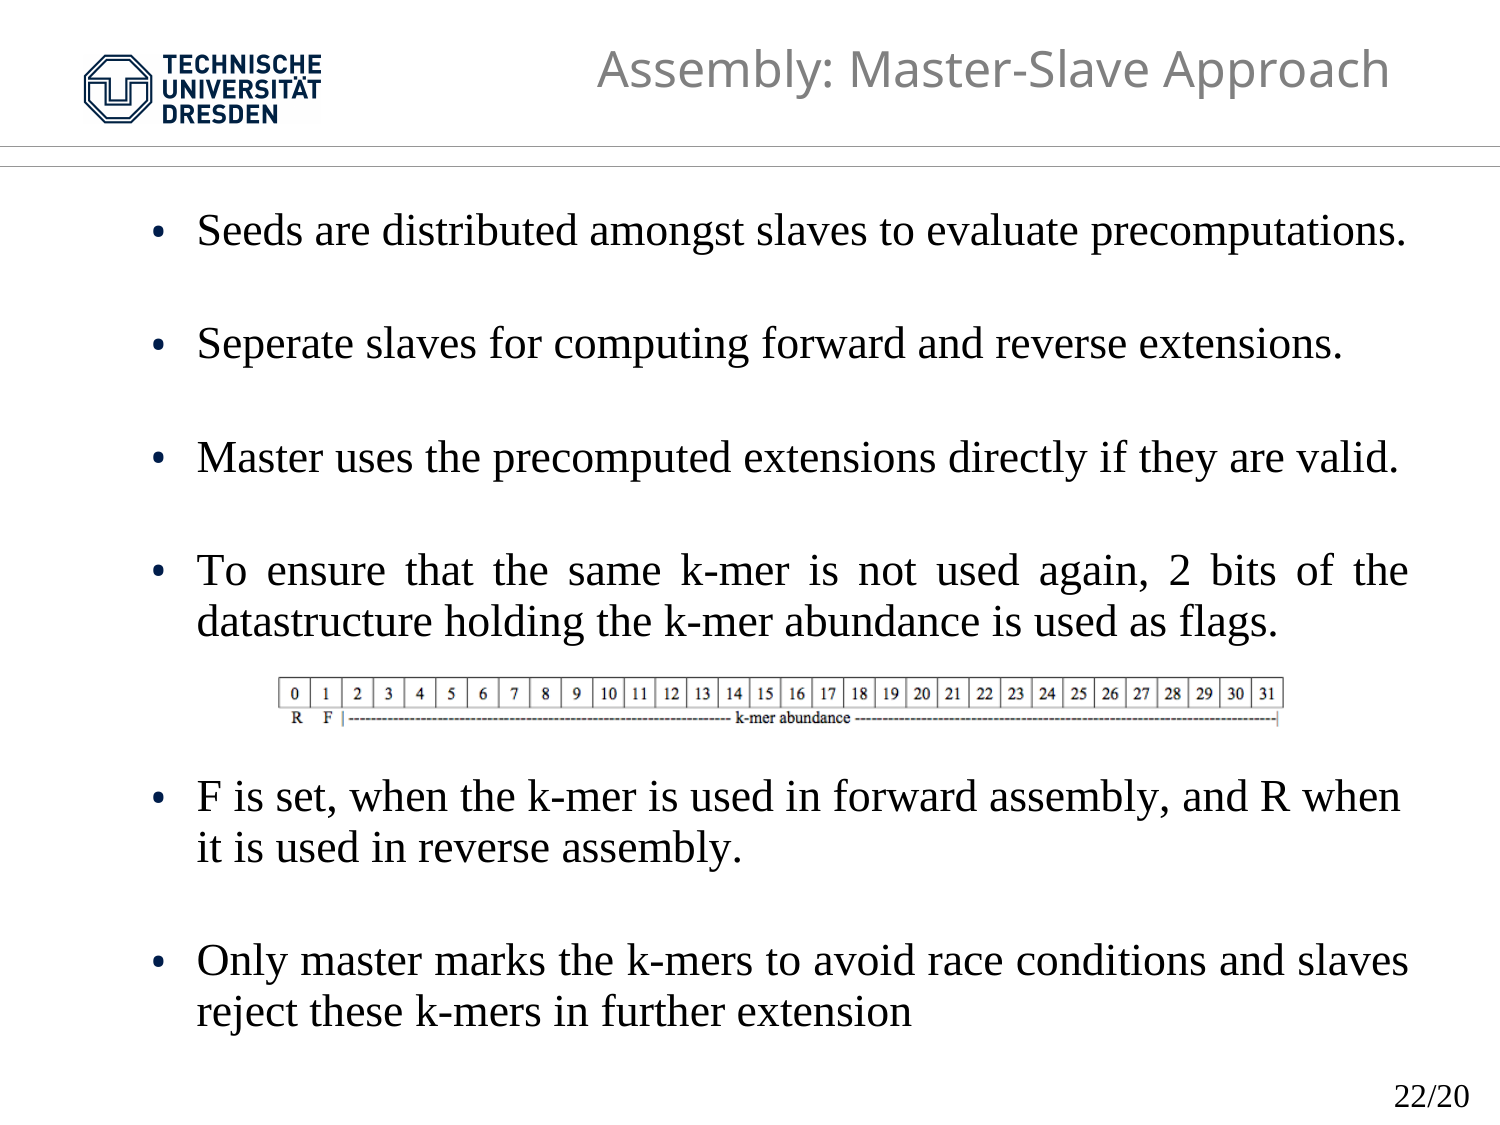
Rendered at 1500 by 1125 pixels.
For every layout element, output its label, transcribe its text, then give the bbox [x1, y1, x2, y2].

title Assembly: Master-Slave Approach [501, 0, 1392, 136]
text_box Seeds are distributed amongst slaves to evaluate precomputations. Seperate slaves for computing forward and reverse extensions. Master uses the precomputed extensions directly if they are valid. To ensure that the same k-mer is not used again, 2 bits of the datastructure holding the k-mer abundance is used as flags. F is set, when the k-mer is used in forward assembly, and R when it is used in reverse assembly. Only master marks the k-mers to avoid race conditions and slaves reject these k-mers in further extension [60, 197, 1426, 1125]
picture [83, 54, 321, 124]
picture [270, 664, 1292, 736]
